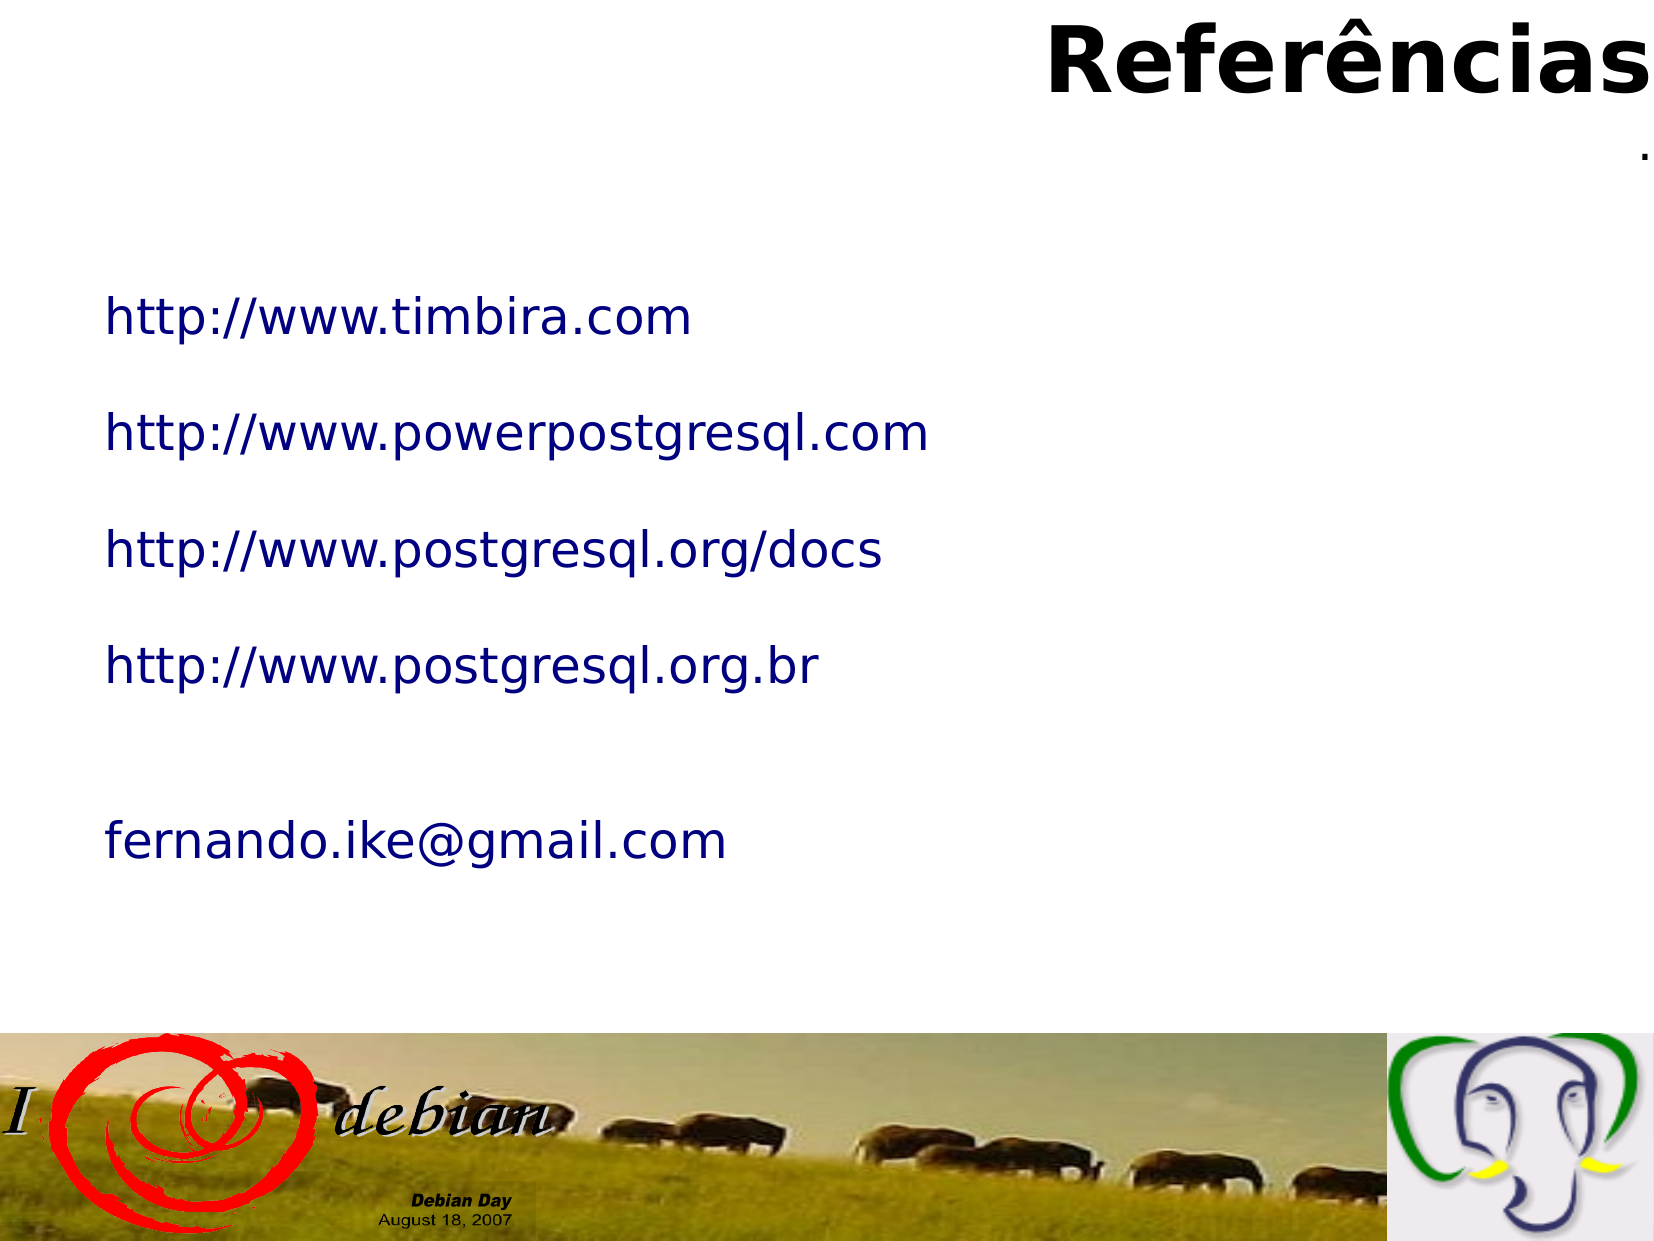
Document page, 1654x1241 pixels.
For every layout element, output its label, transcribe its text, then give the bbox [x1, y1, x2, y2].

subtitle http://www.timbira.com http://www.powerpostgresql.com http://www.postgresql.org/docs http://www.postgresql.org.br fernando.ike@gmail.com [88, 182, 1577, 1034]
picture [0, 1033, 1654, 1241]
title Referências . [88, 7, 1654, 173]
